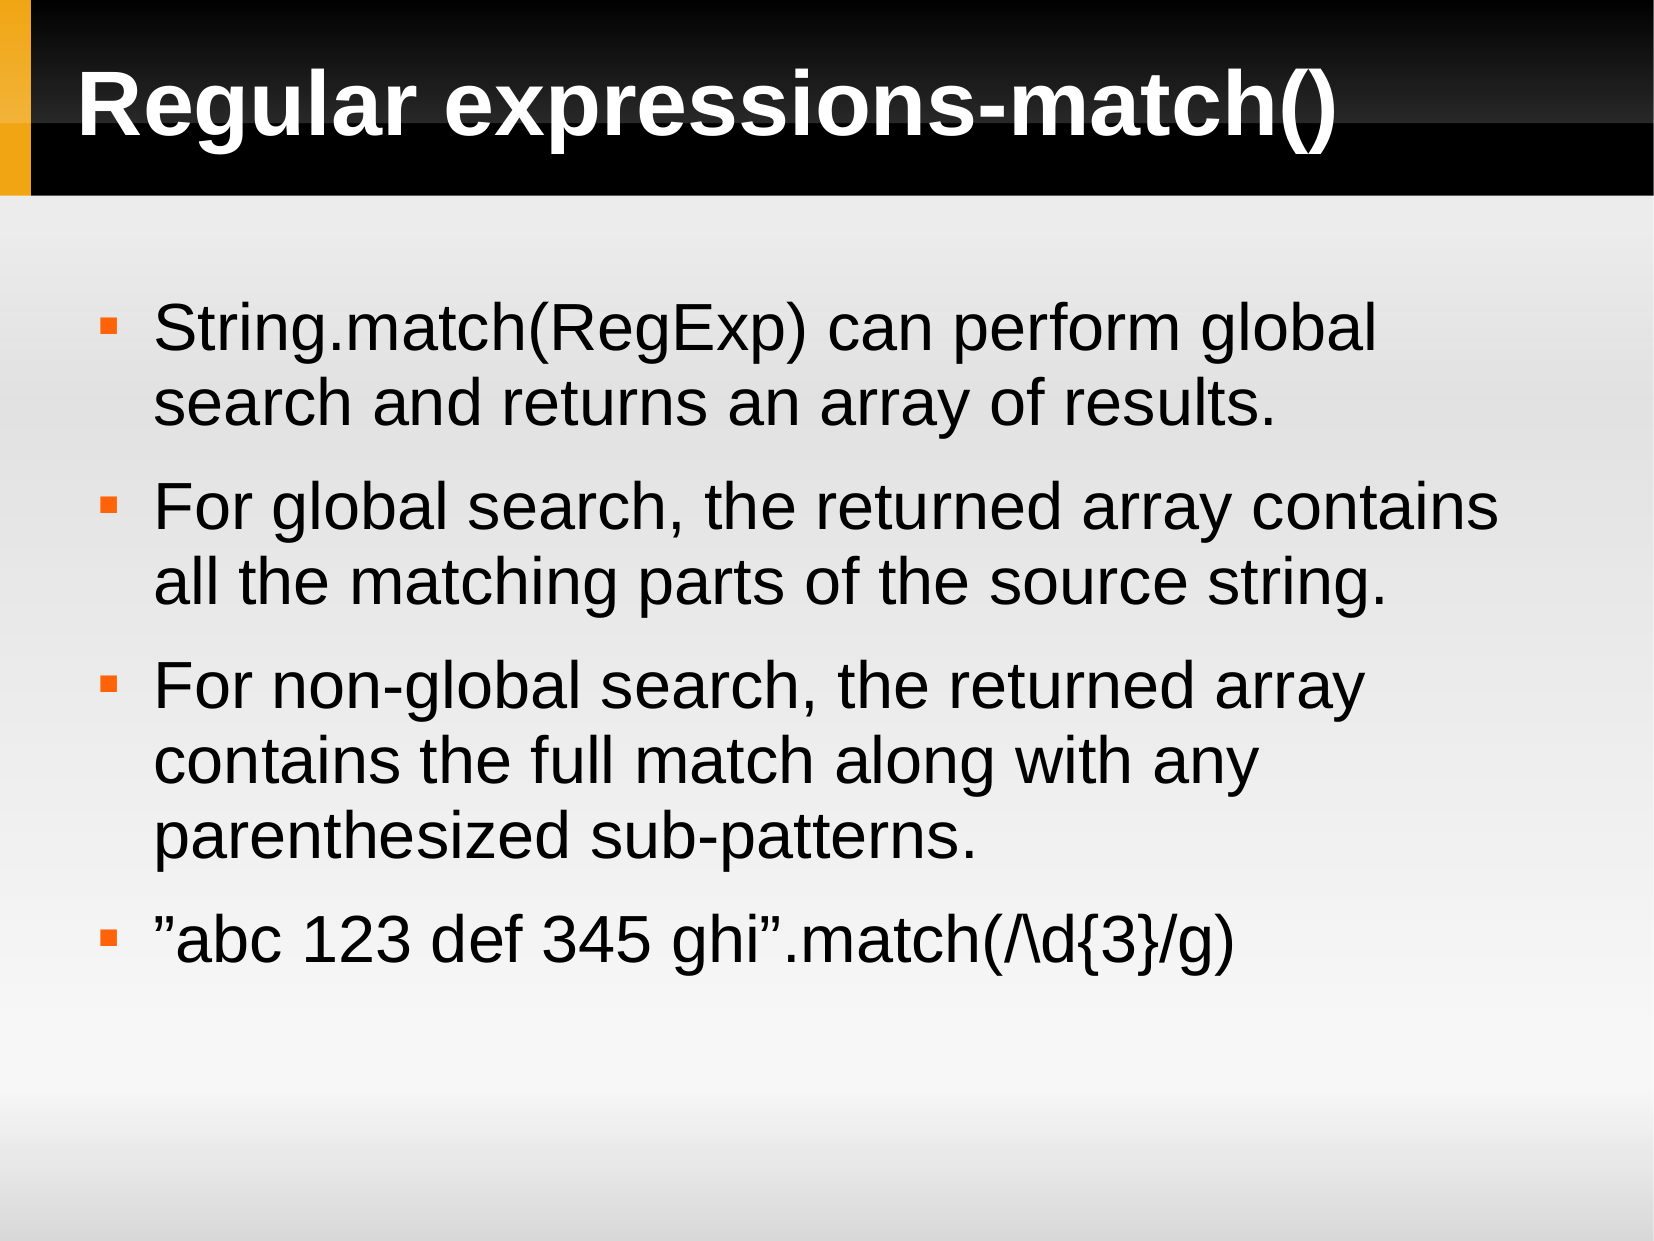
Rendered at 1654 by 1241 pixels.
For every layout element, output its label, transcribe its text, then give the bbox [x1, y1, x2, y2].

title Regular expressions-match() [76, 0, 1565, 208]
list String.match(RegExp) can perform global search and returns an array of results. For global search, the returned array contains all the matching parts of the source string. For non-global search, the returned array contains the full match along with any parenthesized sub-patterns. ”abc 123 def 345 ghi”.match(/\d{3}/g) [82, 290, 1571, 1141]
picture [0, 0, 1654, 1241]
